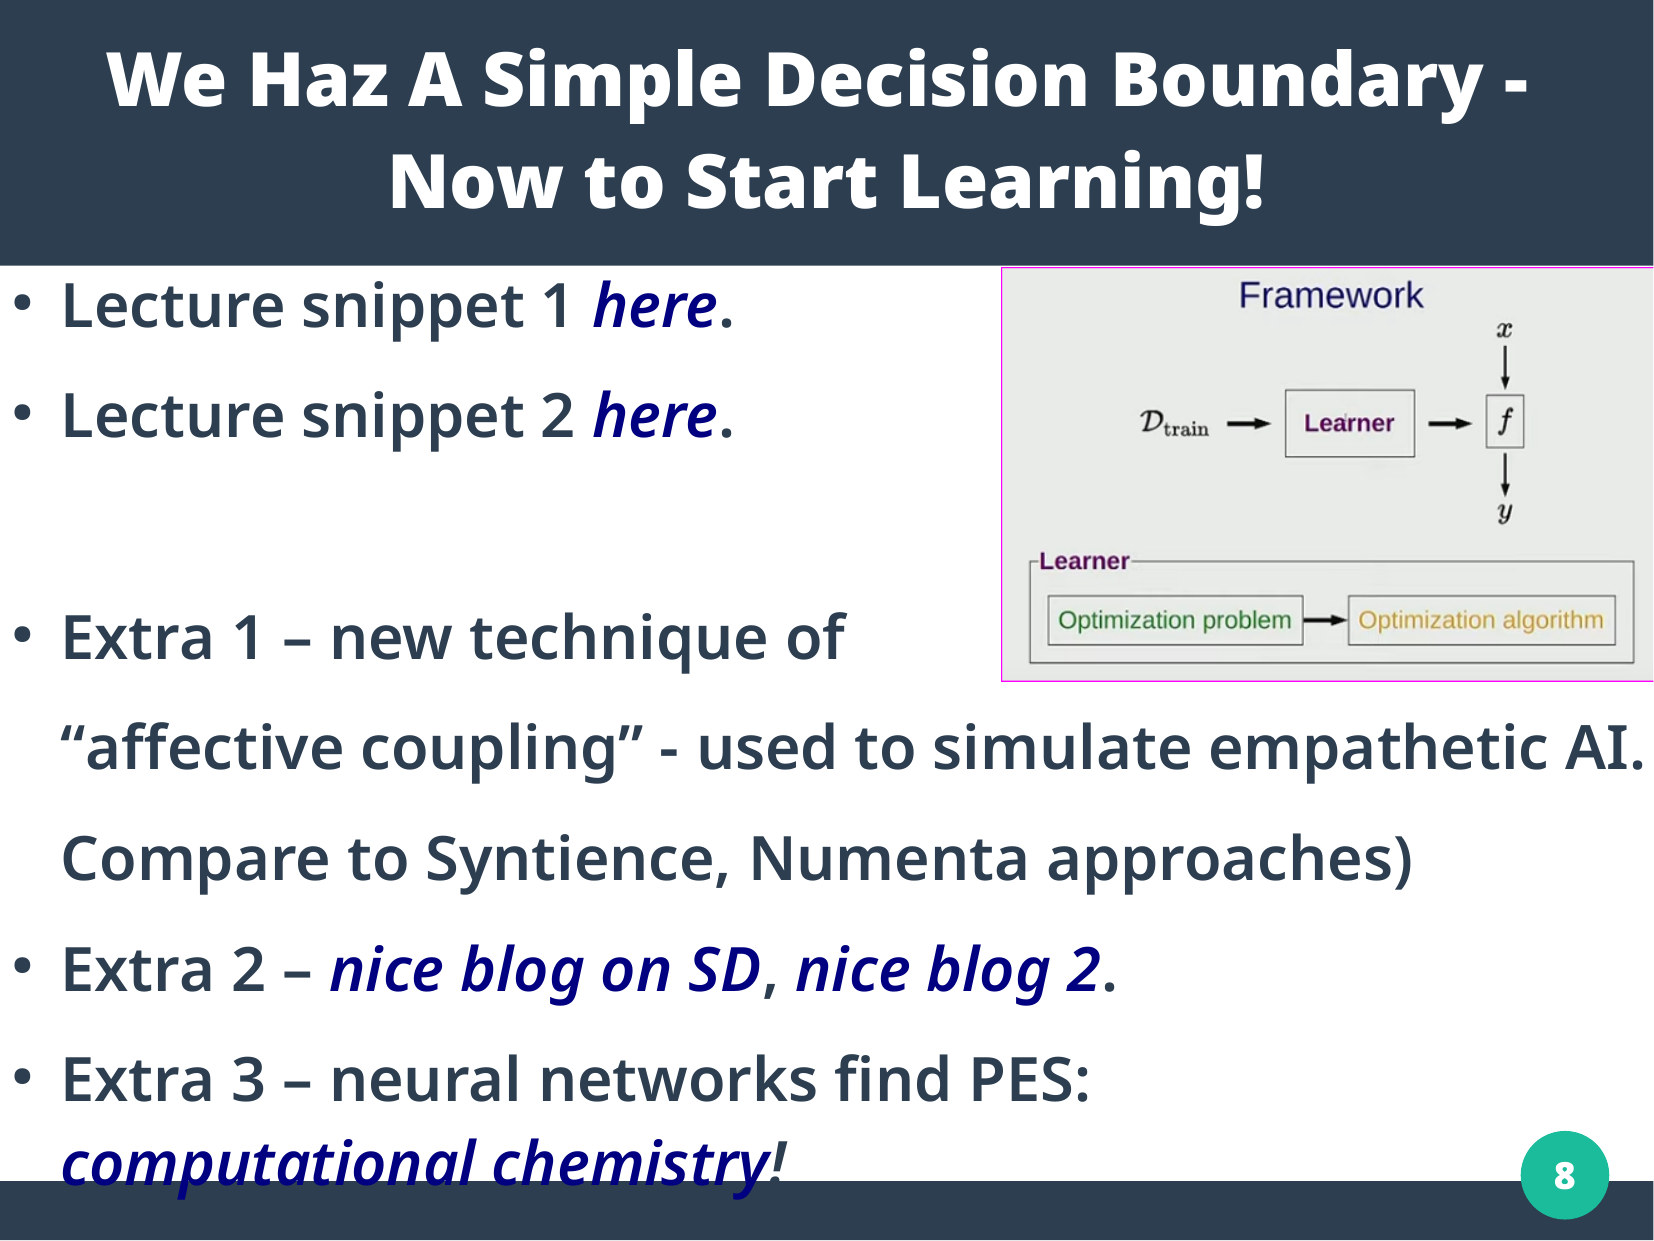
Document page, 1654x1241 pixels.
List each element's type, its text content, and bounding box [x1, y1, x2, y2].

list Lecture snippet 1 here. Lecture snippet 2 here. Extra 1 – new technique of “affective coupling” - used to simulate empathetic AI. Compare to Syntience, Numenta approaches) Extra 2 – nice blog on SD, nice blog 2. Extra 3 – neural networks find PES: computational chemistry! [0, 261, 1649, 1213]
picture [1001, 267, 1654, 682]
title We Haz A Simple Decision Boundary - Now to Start Learning! [59, 49, 1595, 207]
